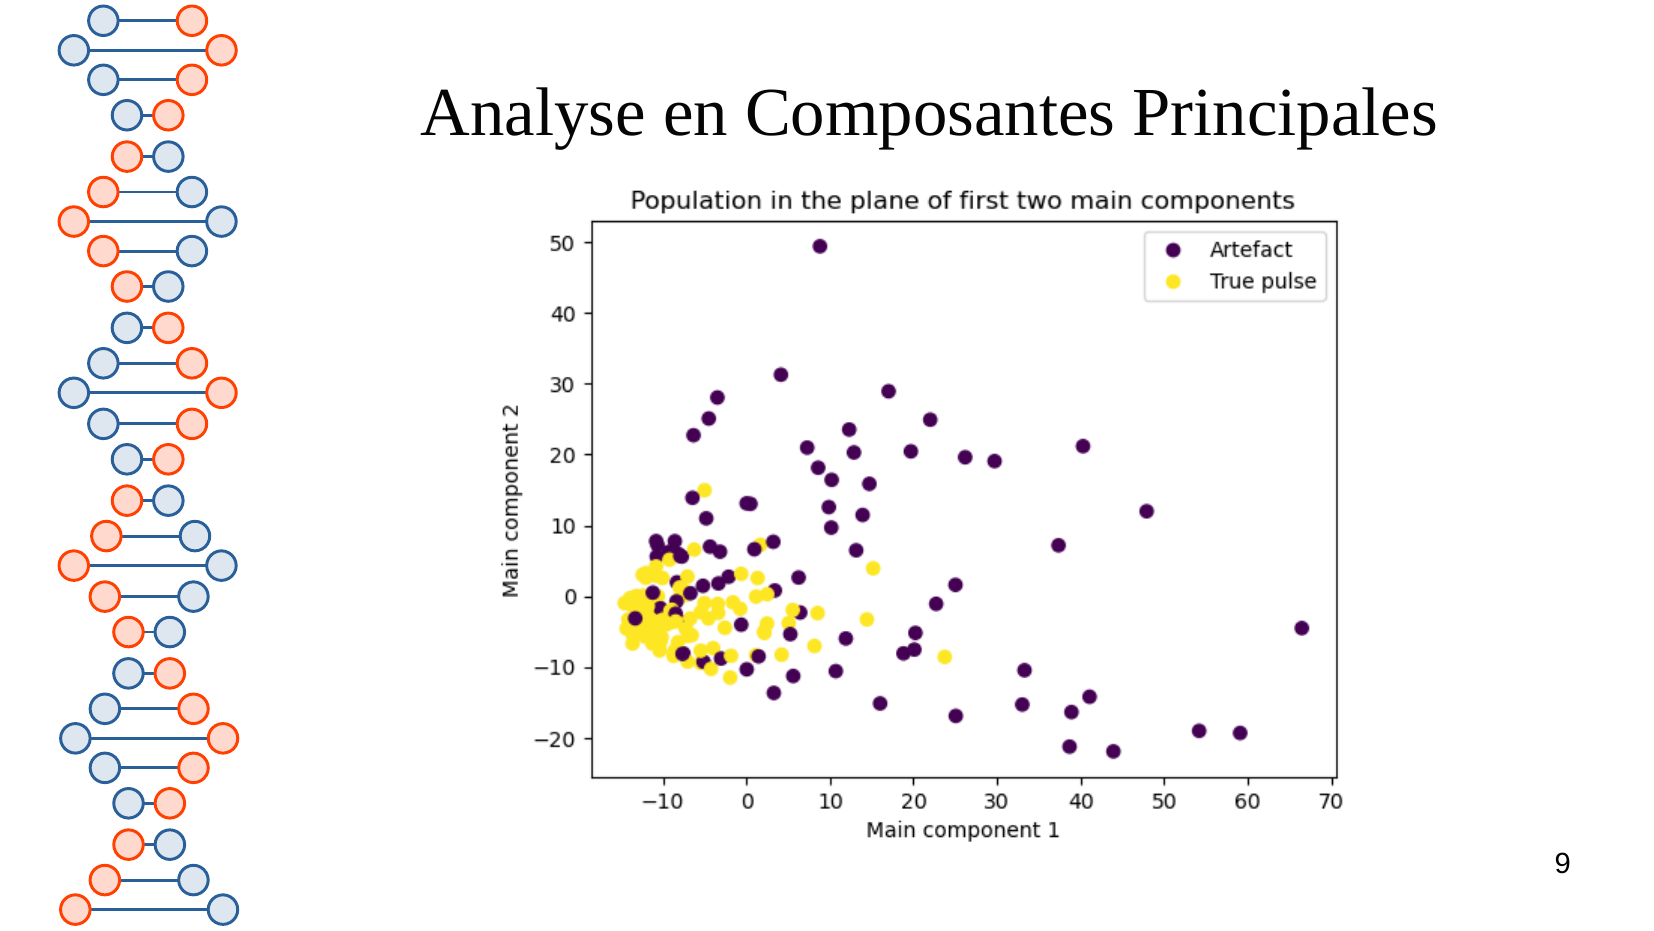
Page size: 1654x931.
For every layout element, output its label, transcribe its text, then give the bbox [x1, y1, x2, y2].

title Analyse en Composantes Principales [265, 35, 1595, 189]
picture [488, 176, 1359, 857]
